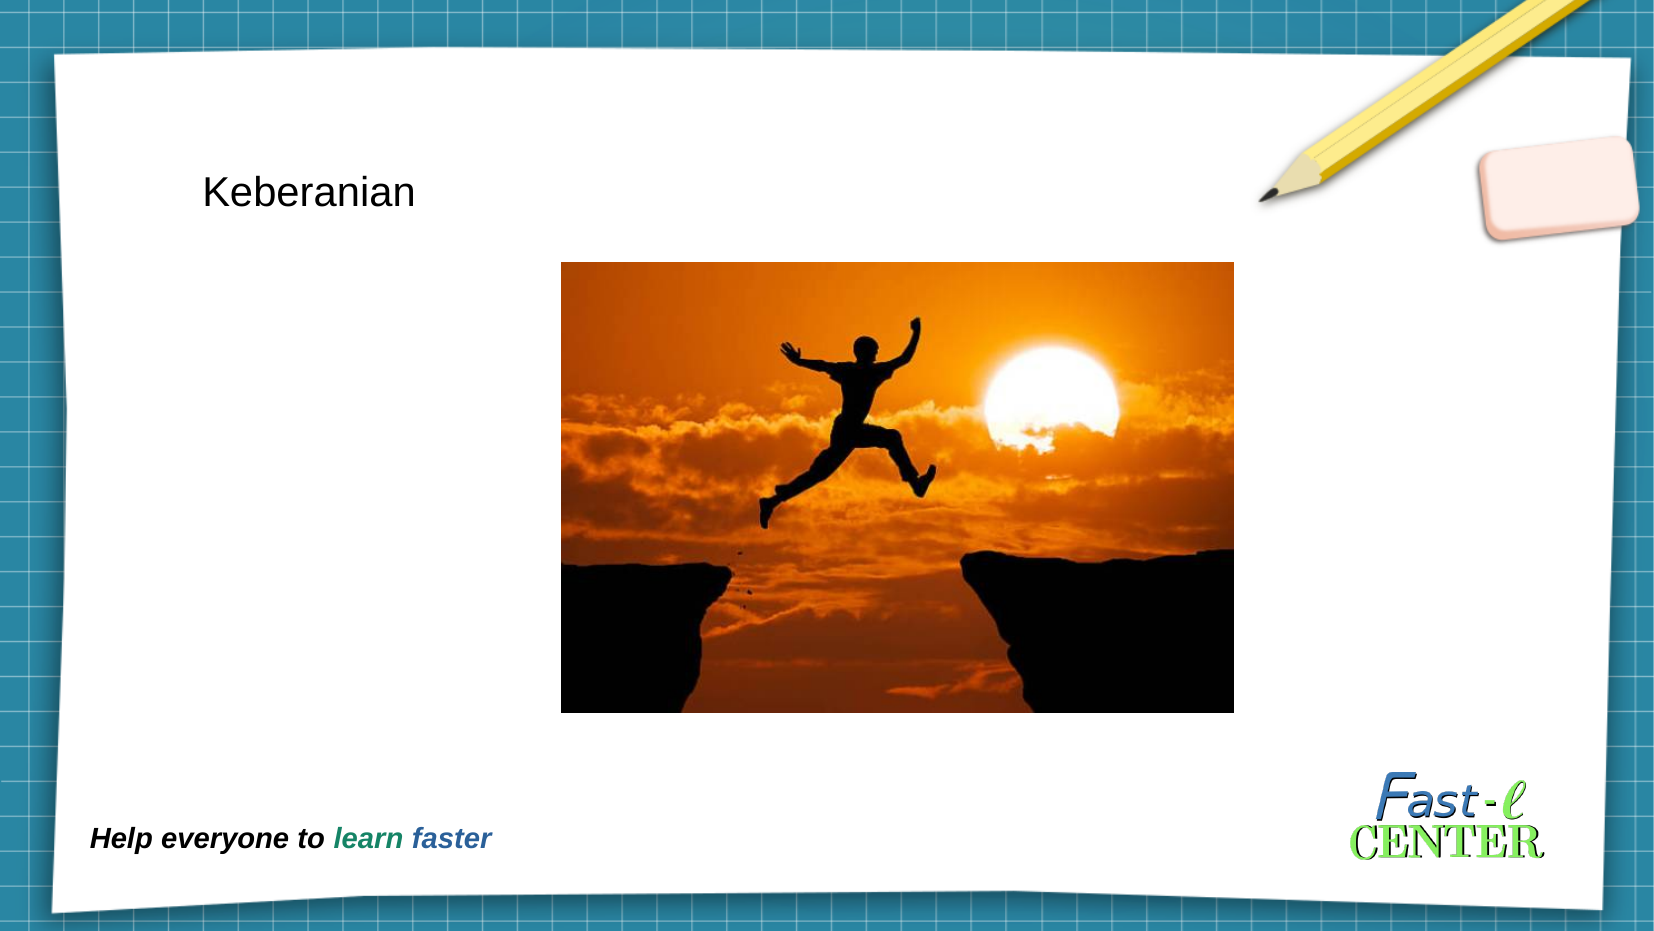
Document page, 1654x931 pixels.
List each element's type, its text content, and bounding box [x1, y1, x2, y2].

picture [0, 0, 1654, 931]
text_box Keberanian [187, 160, 451, 226]
text_box Help everyone to learn faster [75, 814, 507, 863]
